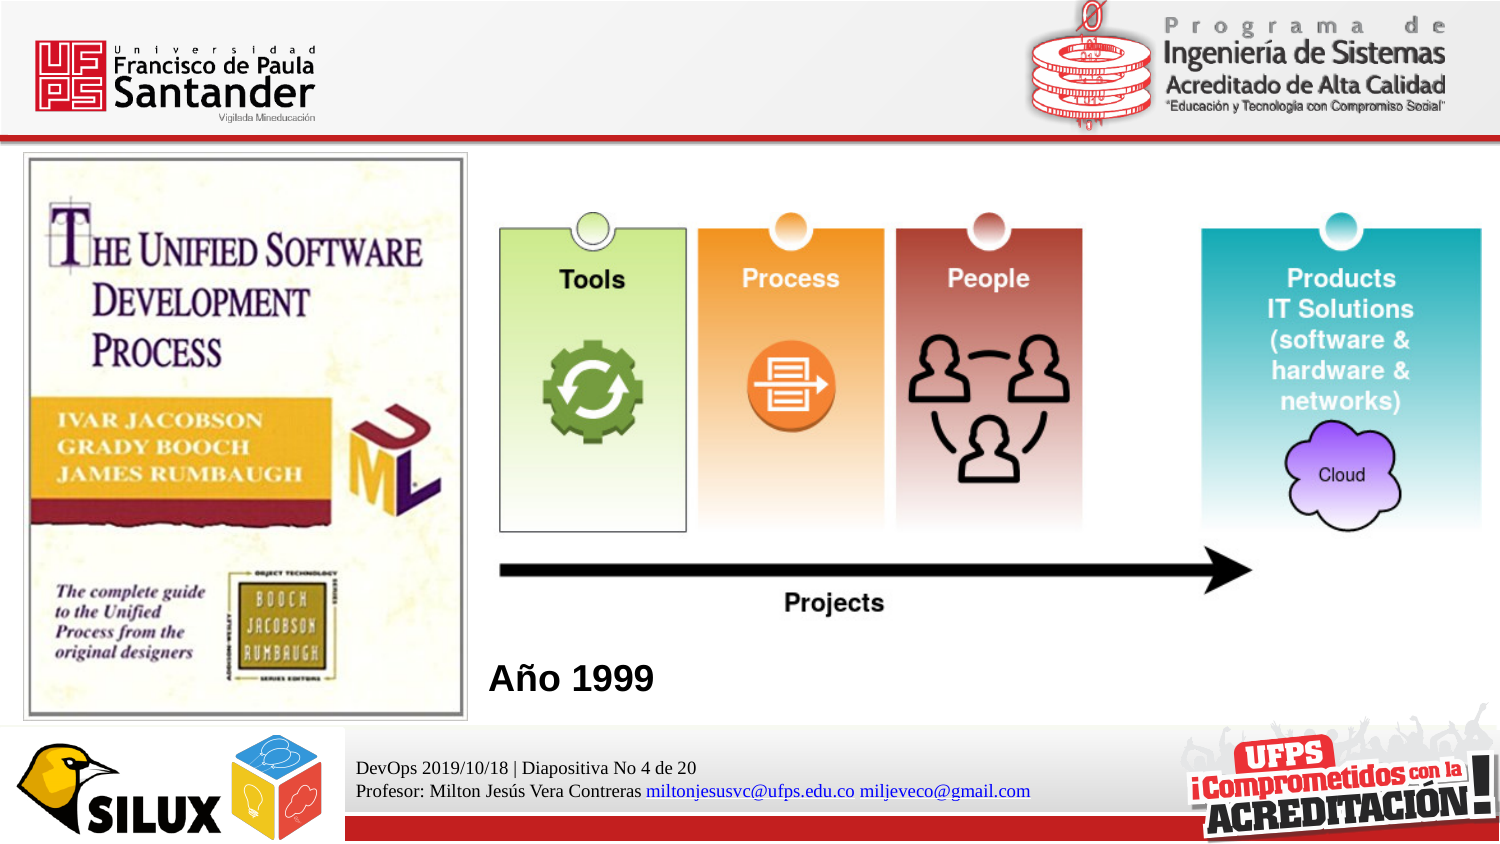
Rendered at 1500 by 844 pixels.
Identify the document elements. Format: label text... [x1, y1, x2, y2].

picture [23, 152, 468, 721]
picture [1180, 702, 1500, 844]
picture [11, 734, 329, 842]
picture [1023, 0, 1445, 135]
text_box Año 1999 [473, 649, 721, 707]
picture [20, 33, 324, 131]
picture [484, 212, 1482, 622]
